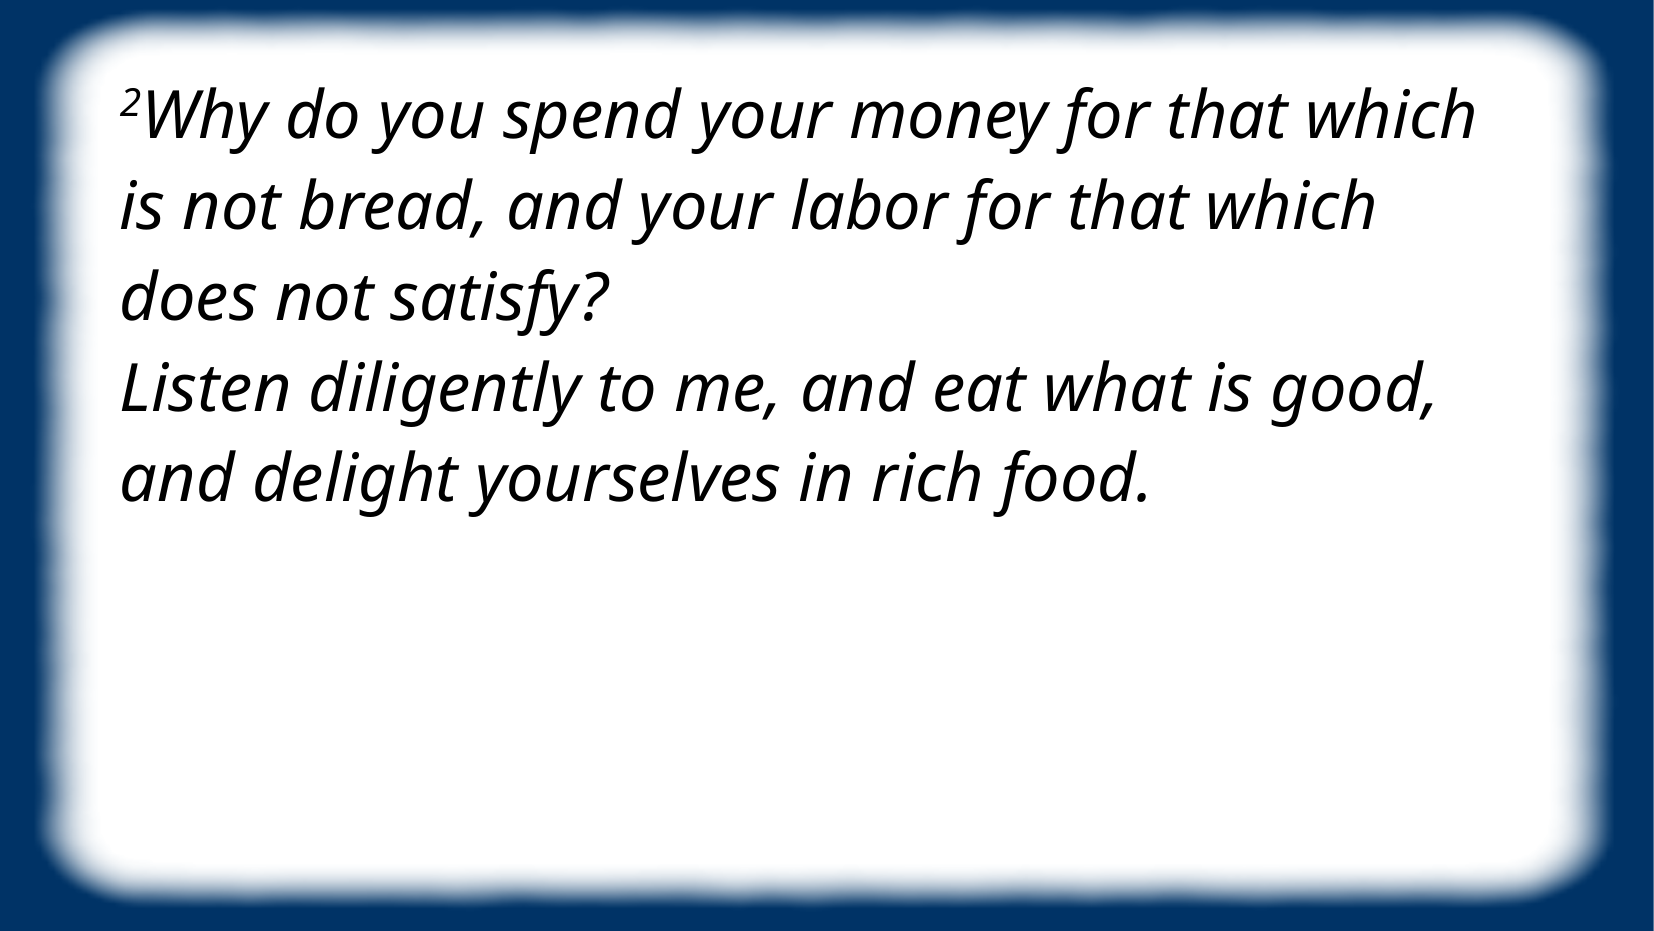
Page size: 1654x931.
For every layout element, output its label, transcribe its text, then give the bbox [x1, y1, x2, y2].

text_box 2Why do you spend your money for that which is not bread, and your labor for that which does not satisfy? Listen diligently to me, and eat what is good, and delight yourselves in rich food. [105, 60, 1546, 519]
picture [0, 0, 1654, 931]
